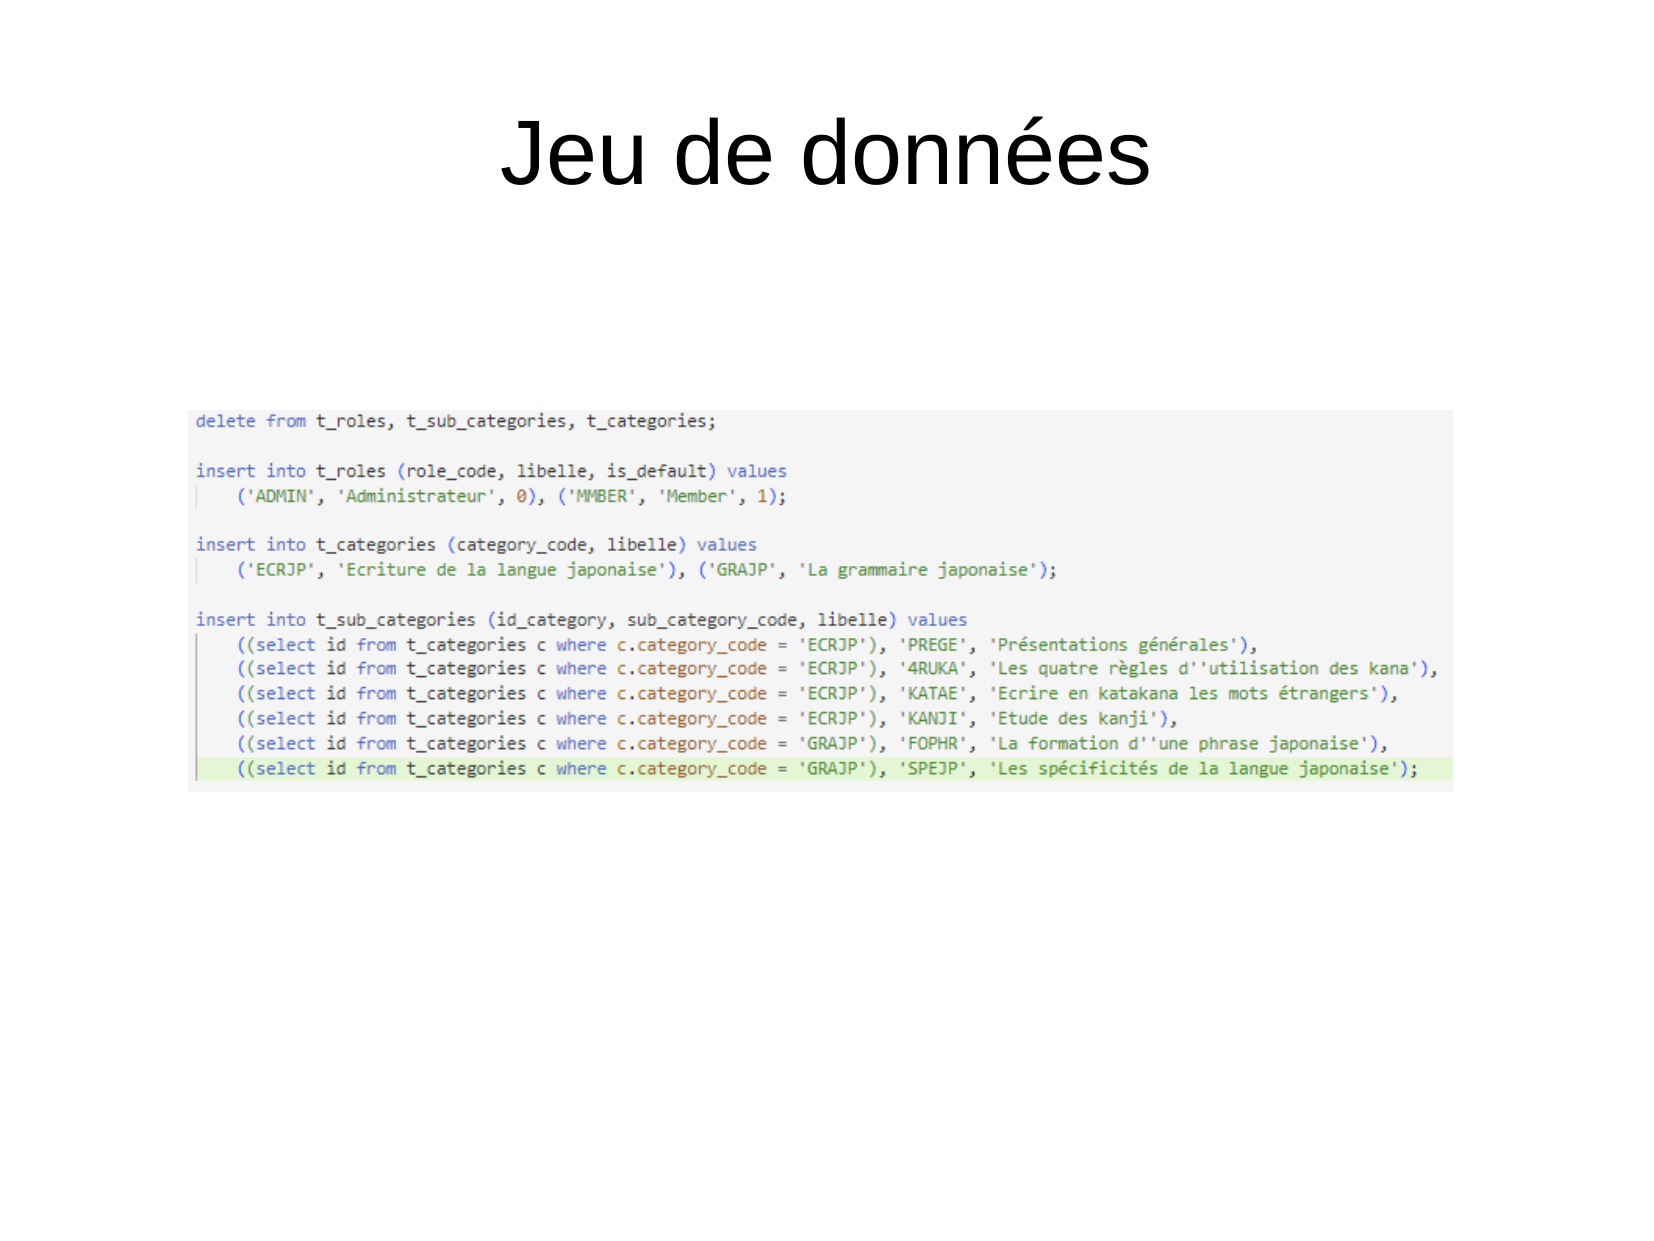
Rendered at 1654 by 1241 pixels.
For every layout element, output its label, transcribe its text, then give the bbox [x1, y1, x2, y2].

title Jeu de données [82, 49, 1571, 257]
picture [188, 410, 1453, 792]
